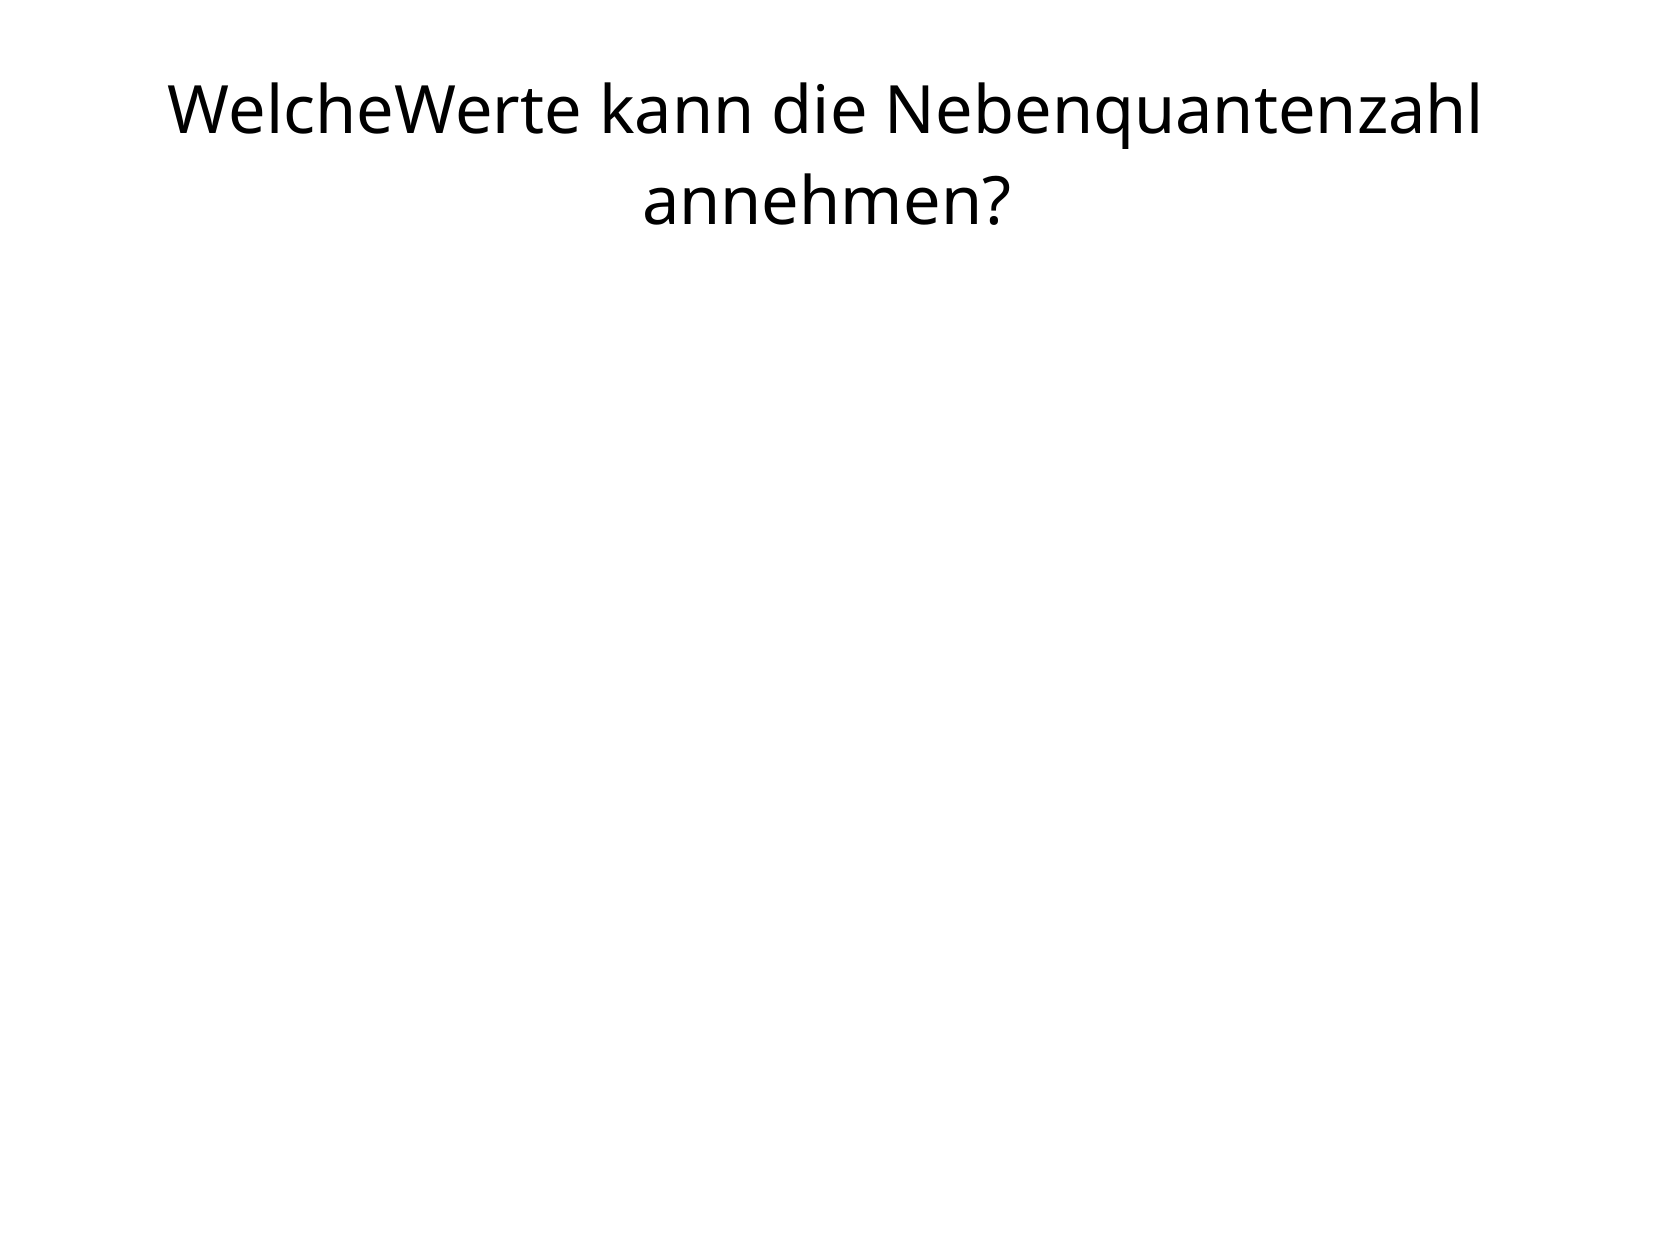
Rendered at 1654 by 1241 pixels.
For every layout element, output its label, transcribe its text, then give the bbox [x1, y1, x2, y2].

title WelcheWerte kann die Nebenquantenzahl annehmen? [82, 49, 1571, 257]
